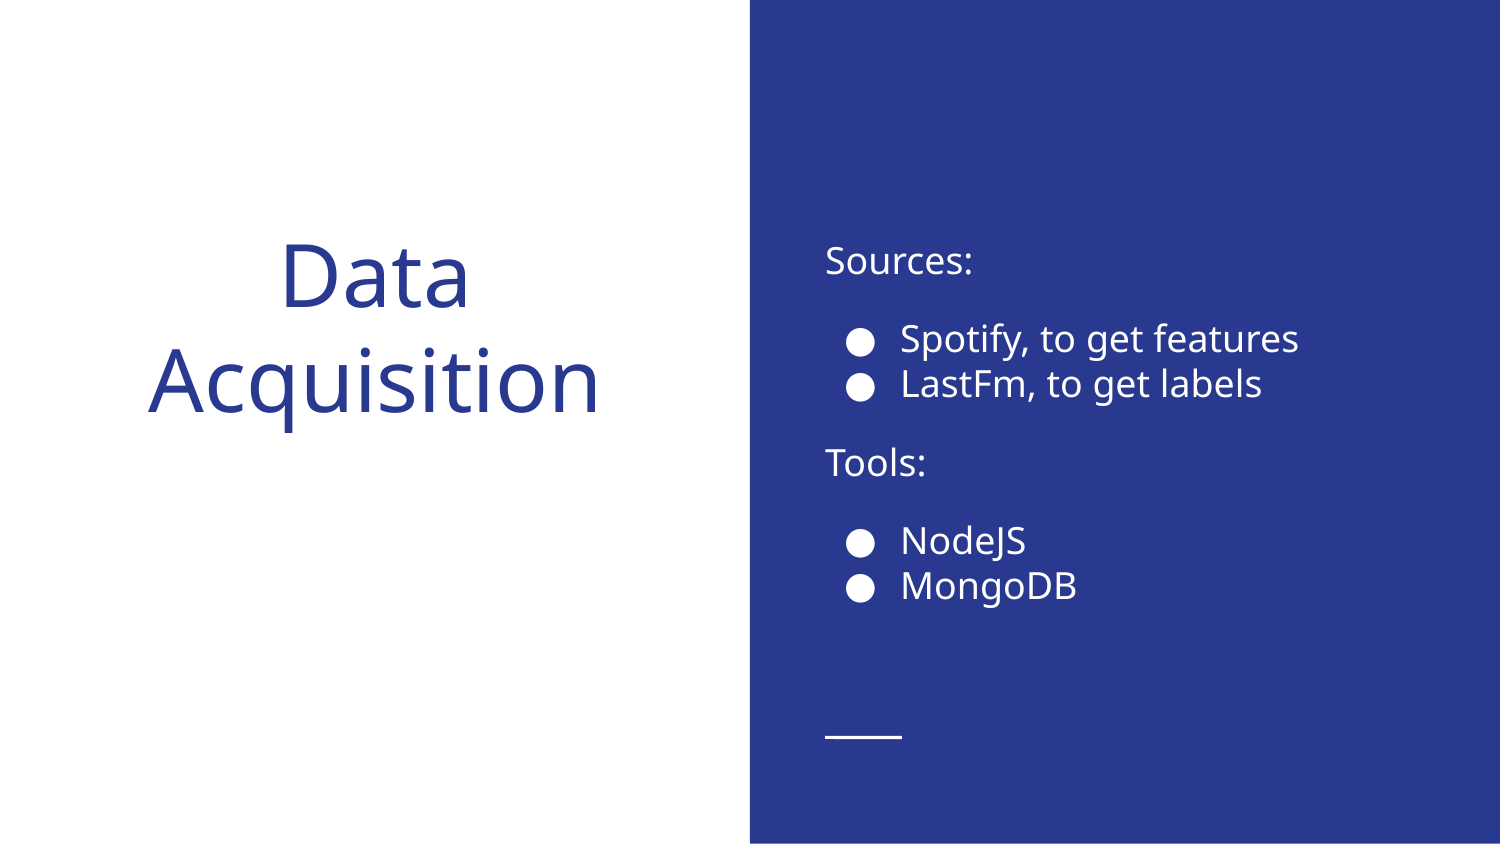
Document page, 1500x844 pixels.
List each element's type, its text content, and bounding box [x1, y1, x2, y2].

title Data Acquisition [43, 188, 708, 446]
list Sources: Spotify, to get features LastFm, to get labels Tools: NodeJS MongoDB [810, 118, 1440, 725]
